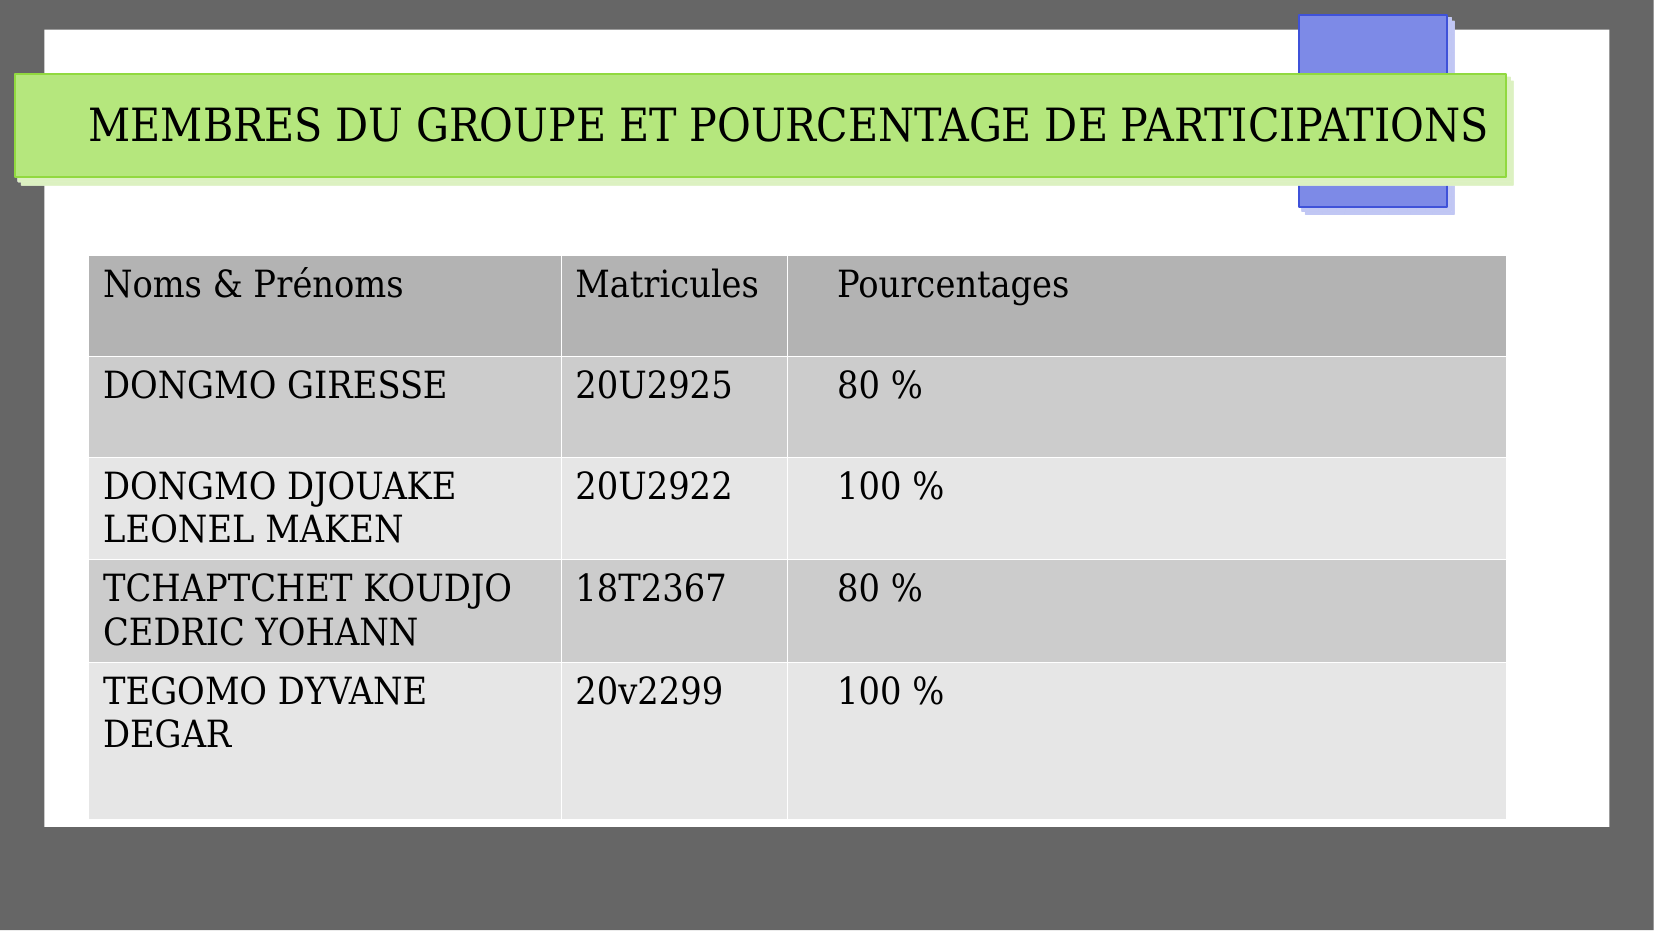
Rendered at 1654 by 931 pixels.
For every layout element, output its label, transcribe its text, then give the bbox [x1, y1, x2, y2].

table_header Pourcentages [788, 256, 1506, 356]
table_cell 80 % [788, 560, 1506, 662]
table_cell DONGMO GIRESSE [89, 357, 561, 457]
table_header Noms & Prénoms [89, 256, 561, 356]
table_cell 100 % [788, 663, 1506, 819]
table_cell 20U2925 [562, 357, 787, 457]
table_cell 18T2367 [562, 560, 787, 662]
table_cell 20U2922 [562, 458, 787, 559]
table_cell TCHAPTCHET KOUDJO CEDRIC YOHANN [89, 560, 561, 662]
title MEMBRES DU GROUPE ET POURCENTAGE DE PARTICIPATIONS [88, 73, 1506, 178]
subtitle [88, 236, 1565, 827]
table_cell 20v2299 [562, 663, 787, 819]
table_header Matricules [562, 256, 787, 356]
table_cell 80 % [788, 357, 1506, 457]
table_cell 100 % [788, 458, 1506, 559]
table_cell DONGMO DJOUAKE LEONEL MAKEN [89, 458, 561, 559]
table_cell TEGOMO DYVANE DEGAR [89, 663, 561, 819]
